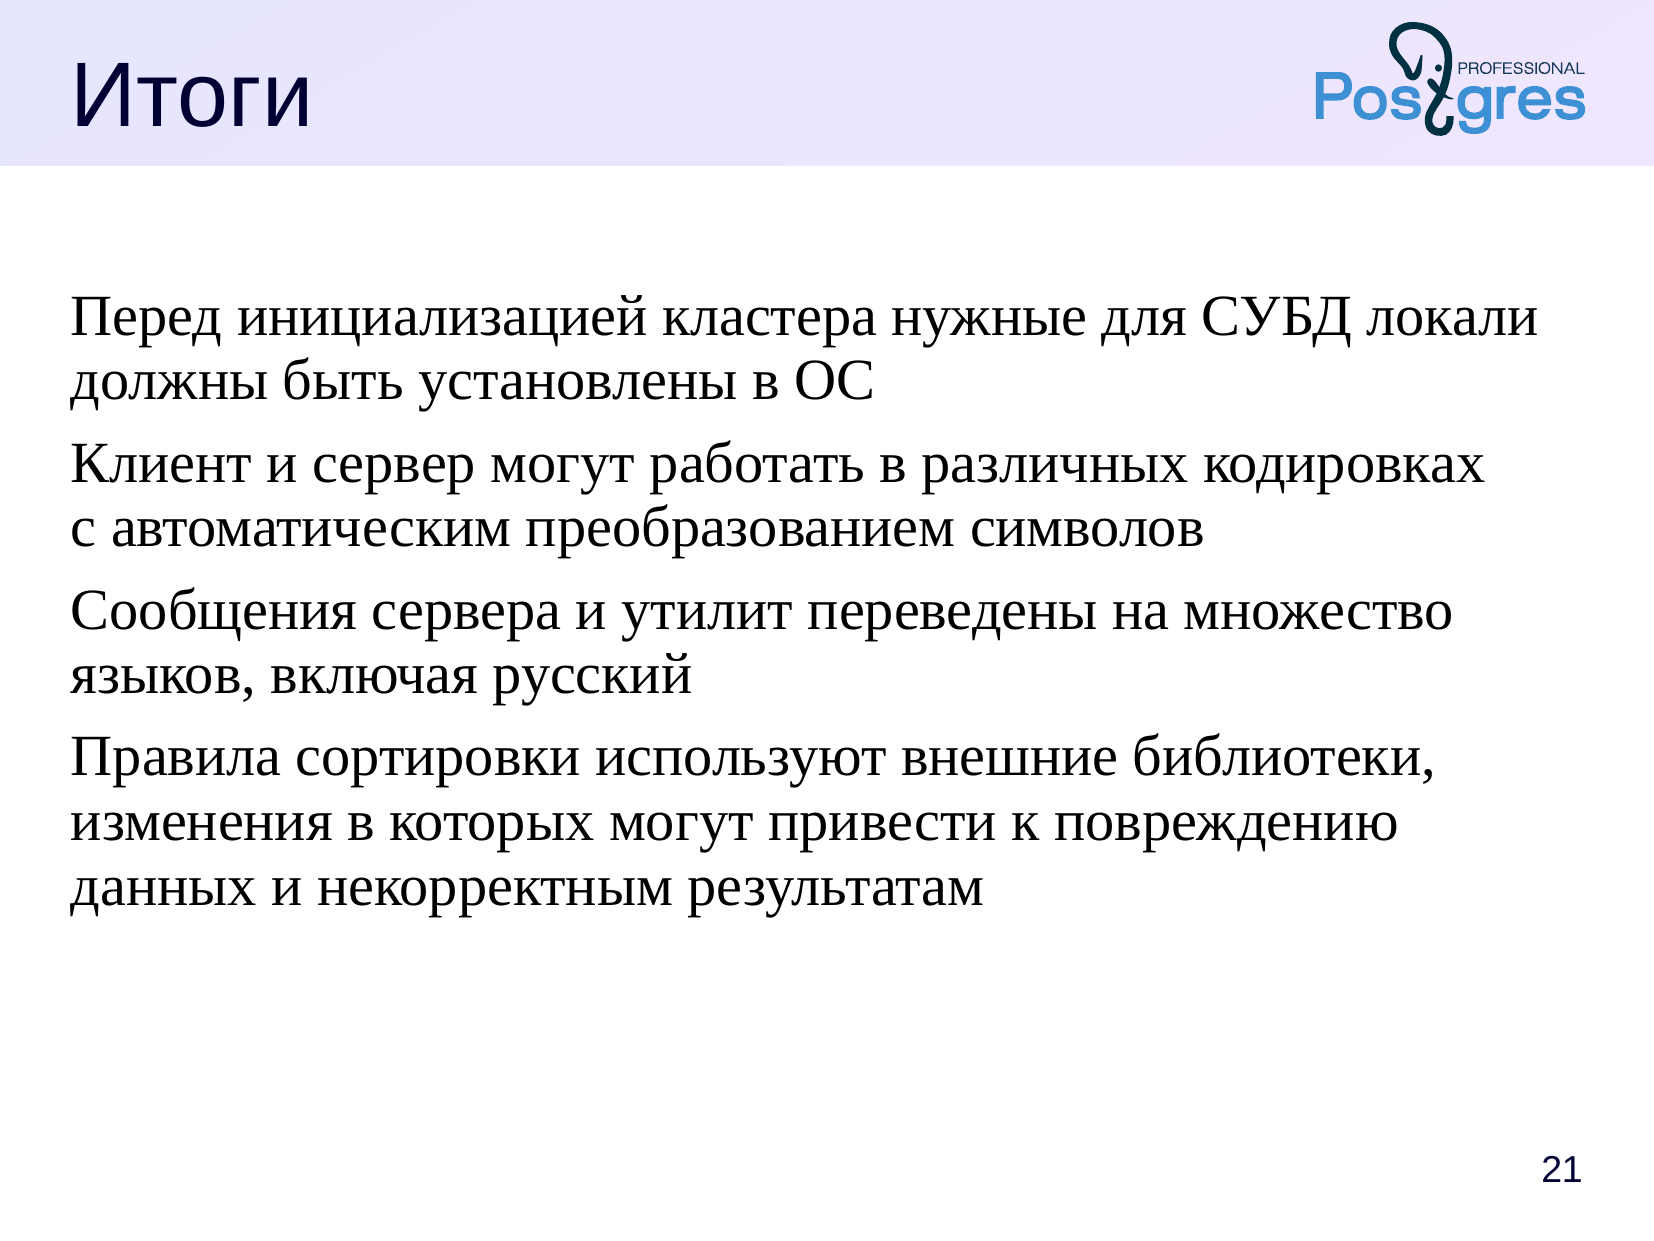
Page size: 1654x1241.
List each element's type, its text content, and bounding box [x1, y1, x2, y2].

list Перед инициализацией кластера нужные для СУБД локали должны быть установлены в ОС Клиент и сервер могут работать в различных кодировках с автоматическим преобразованием символов Сообщения сервера и утилит переведены на множество языков, включая русский Правила сортировки используют внешние библиотеки, изменения в которых могут привести к повреждению данных и некорректным результатам [70, 283, 1583, 1134]
title Итоги [70, 43, 1241, 147]
